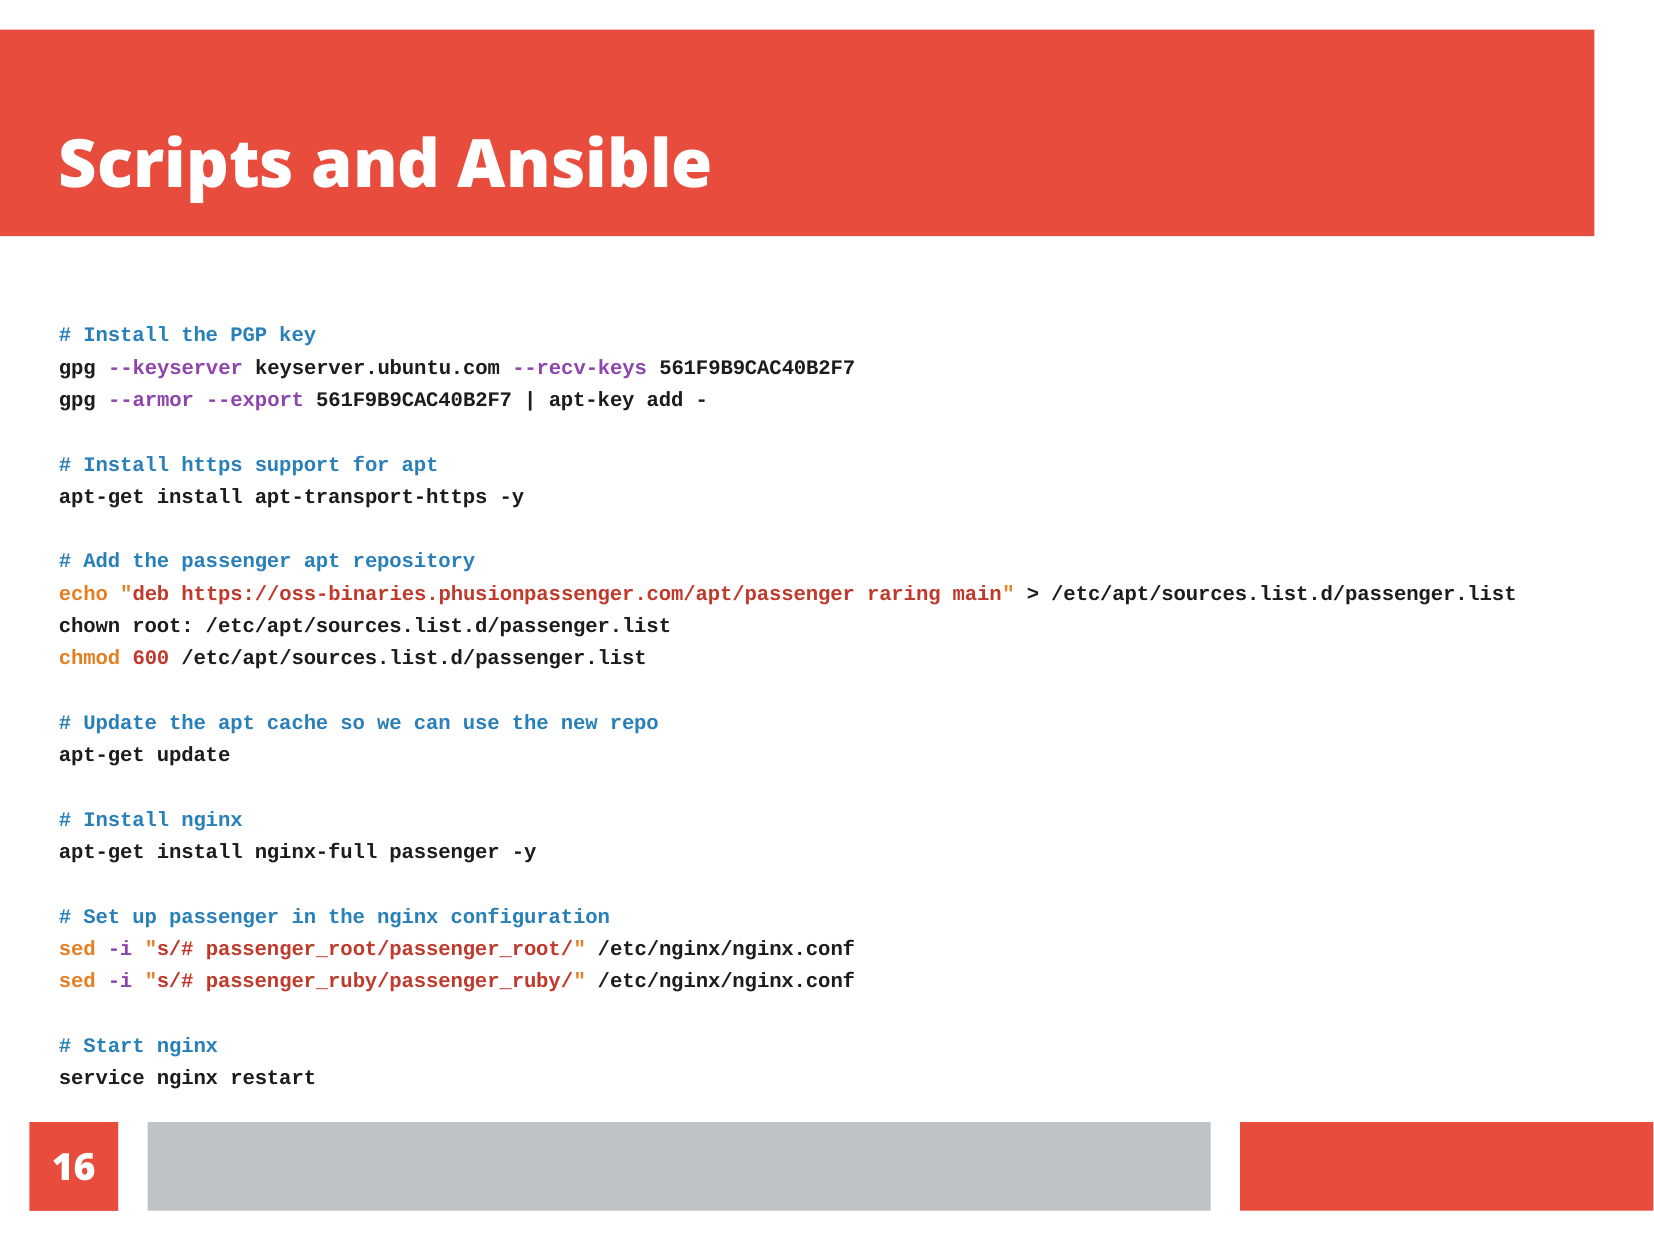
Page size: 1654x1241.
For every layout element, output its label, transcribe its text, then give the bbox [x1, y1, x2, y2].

list # Install the PGP key gpg --keyserver keyserver.ubuntu.com --recv-keys 561F9B9CAC40B2F7 gpg --armor --export 561F9B9CAC40B2F7 | apt-key add - # Install https support for apt apt-get install apt-transport-https -y # Add the passenger apt repository echo "deb https://oss-binaries.phusionpassenger.com/apt/passenger raring main" > /etc/apt/sources.list.d/passenger.list chown root: /etc/apt/sources.list.d/passenger.list chmod 600 /etc/apt/sources.list.d/passenger.list # Update the apt cache so we can use the new repo apt-get update # Install nginx apt-get install nginx-full passenger -y # Set up passenger in the nginx configuration sed -i "s/# passenger_root/passenger_root/" /etc/nginx/nginx.conf sed -i "s/# passenger_ruby/passenger_ruby/" /etc/nginx/nginx.conf # Start nginx service nginx restart [59, 324, 1565, 1093]
title Scripts and Ansible [59, 59, 1595, 207]
